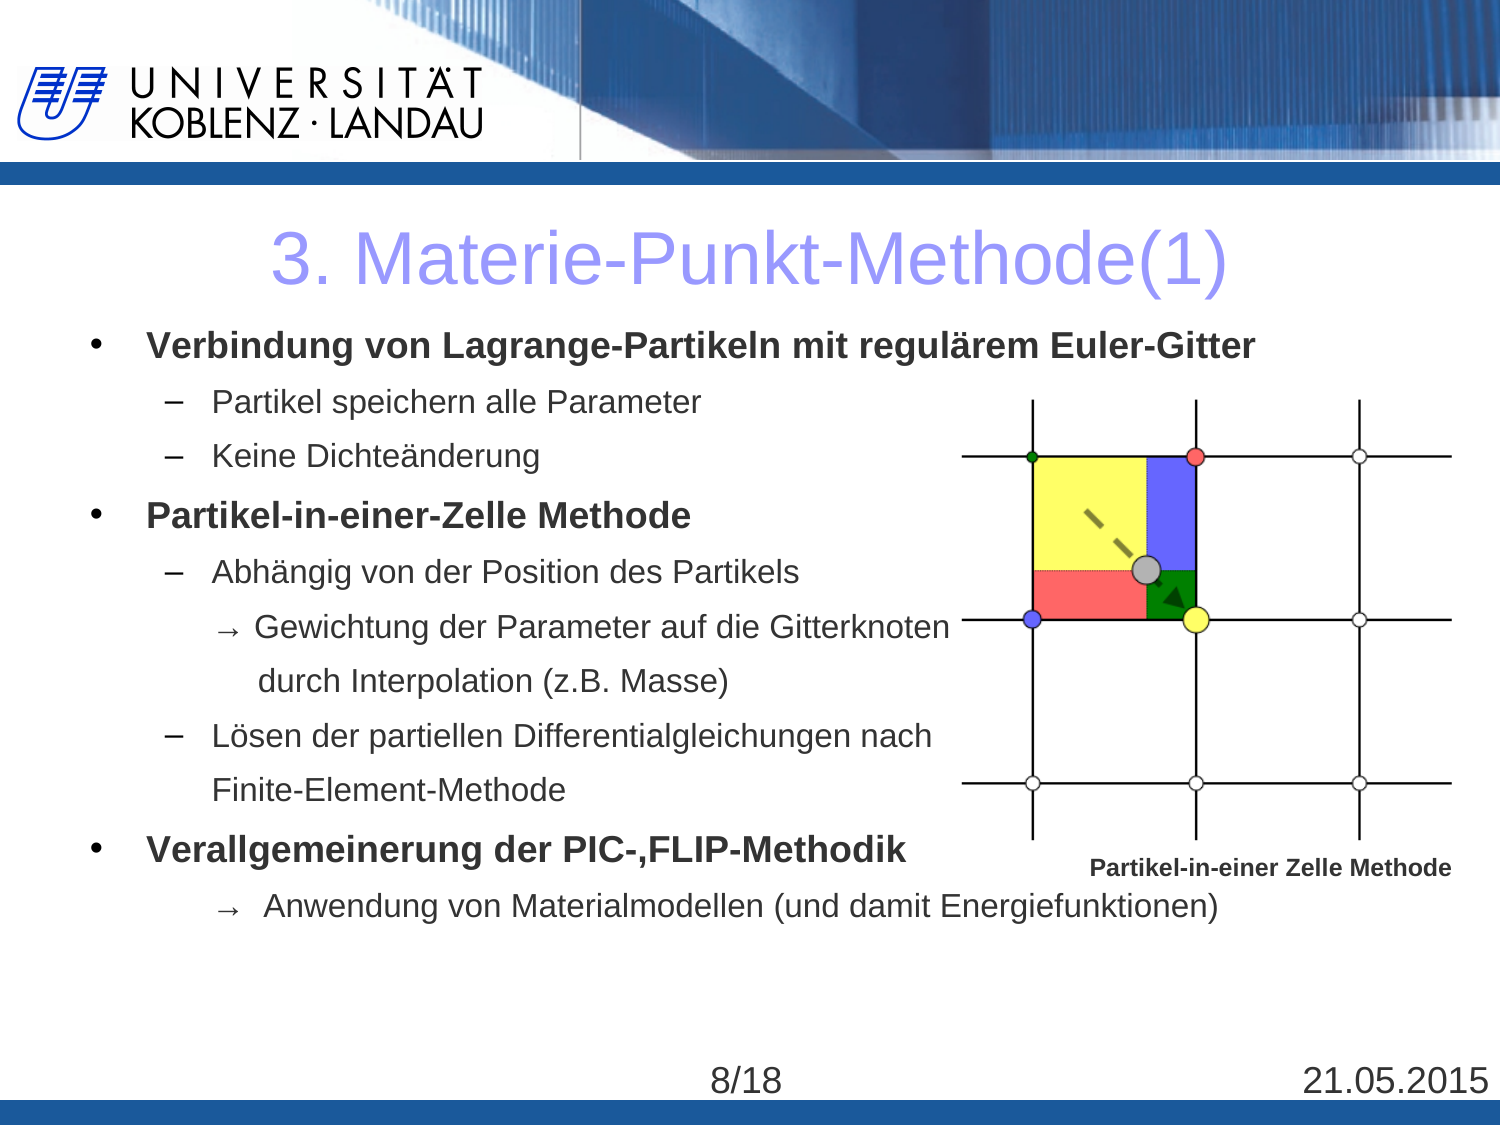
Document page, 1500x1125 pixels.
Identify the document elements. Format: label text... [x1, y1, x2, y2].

picture [956, 395, 1459, 845]
text_box Partikel-in-einer Zelle Methode [1074, 844, 1468, 890]
title 3. Materie-Punkt-Methode(1) [75, 160, 1426, 312]
text_box <Nummer>/18 [622, 1048, 871, 1120]
text_box 21.05.2015 [1287, 1048, 1500, 1120]
picture [17, 0, 1500, 160]
list Verbindung von Lagrange-Partikeln mit regulärem Euler-Gitter Partikel speichern alle Parameter Keine Dichteänderung Partikel-in-einer-Zelle Methode Abhängig von der Position des Partikels → Gewichtung der Parameter auf die Gitterknoten durch Interpolation (z.B. Masse) Lösen der partiellen Differentialgleichungen nach Finite-Element-Methode Verallgemeinerung der PIC-,FLIP-Methodik → Anwendung von Materialmodellen (und damit Energiefunktionen) [75, 312, 1426, 1114]
